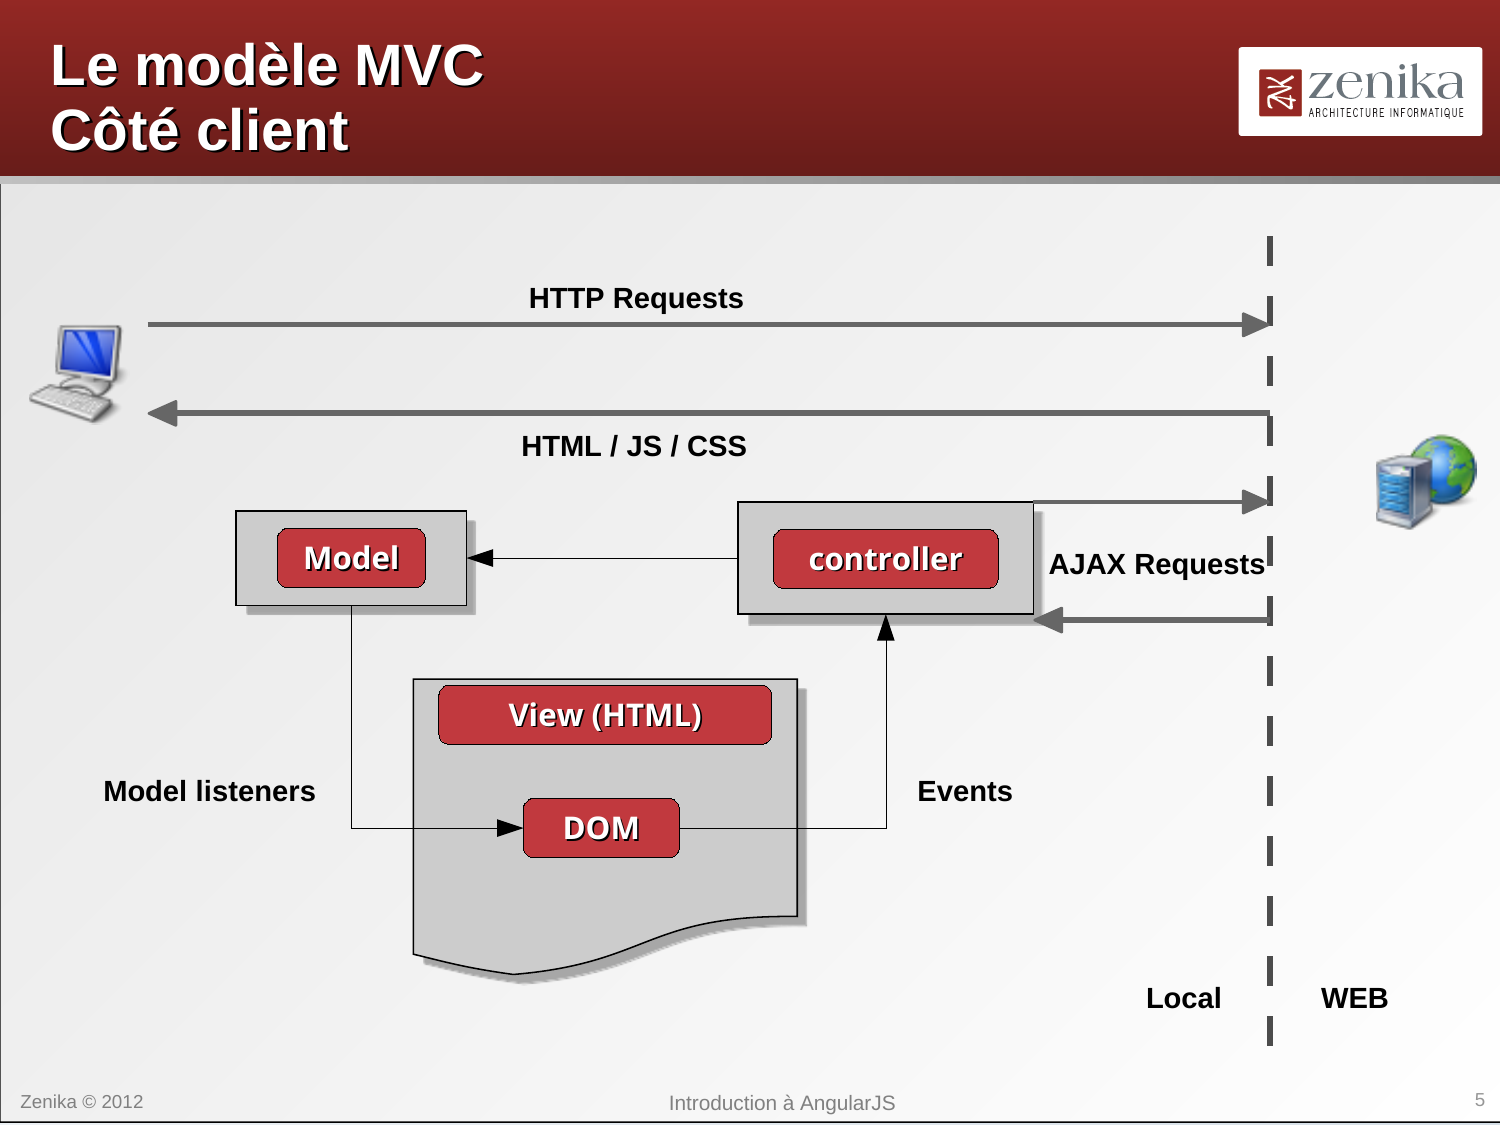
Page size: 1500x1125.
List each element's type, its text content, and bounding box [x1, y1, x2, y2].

picture [29, 324, 130, 425]
text_box controller [773, 529, 999, 589]
text_box WEB [1306, 974, 1404, 1023]
picture [1257, 58, 1464, 125]
text_box [413, 829, 798, 975]
text_box HTTP Requests [513, 274, 760, 323]
text_box View (HTML) [438, 685, 772, 745]
text_box Model [277, 528, 426, 588]
text_box Model listeners [88, 767, 332, 816]
title Le modèle MVC Côté client [50, 15, 1206, 180]
text_box AJAX Requests [1033, 540, 1281, 589]
text_box Local [1131, 974, 1238, 1023]
text_box HTML / JS / CSS [506, 422, 763, 471]
text_box Events [902, 767, 1029, 816]
picture [1376, 431, 1477, 532]
text_box DOM [523, 798, 680, 858]
text_box [738, 501, 1034, 615]
text_box [236, 510, 467, 606]
text_box [413, 679, 798, 828]
